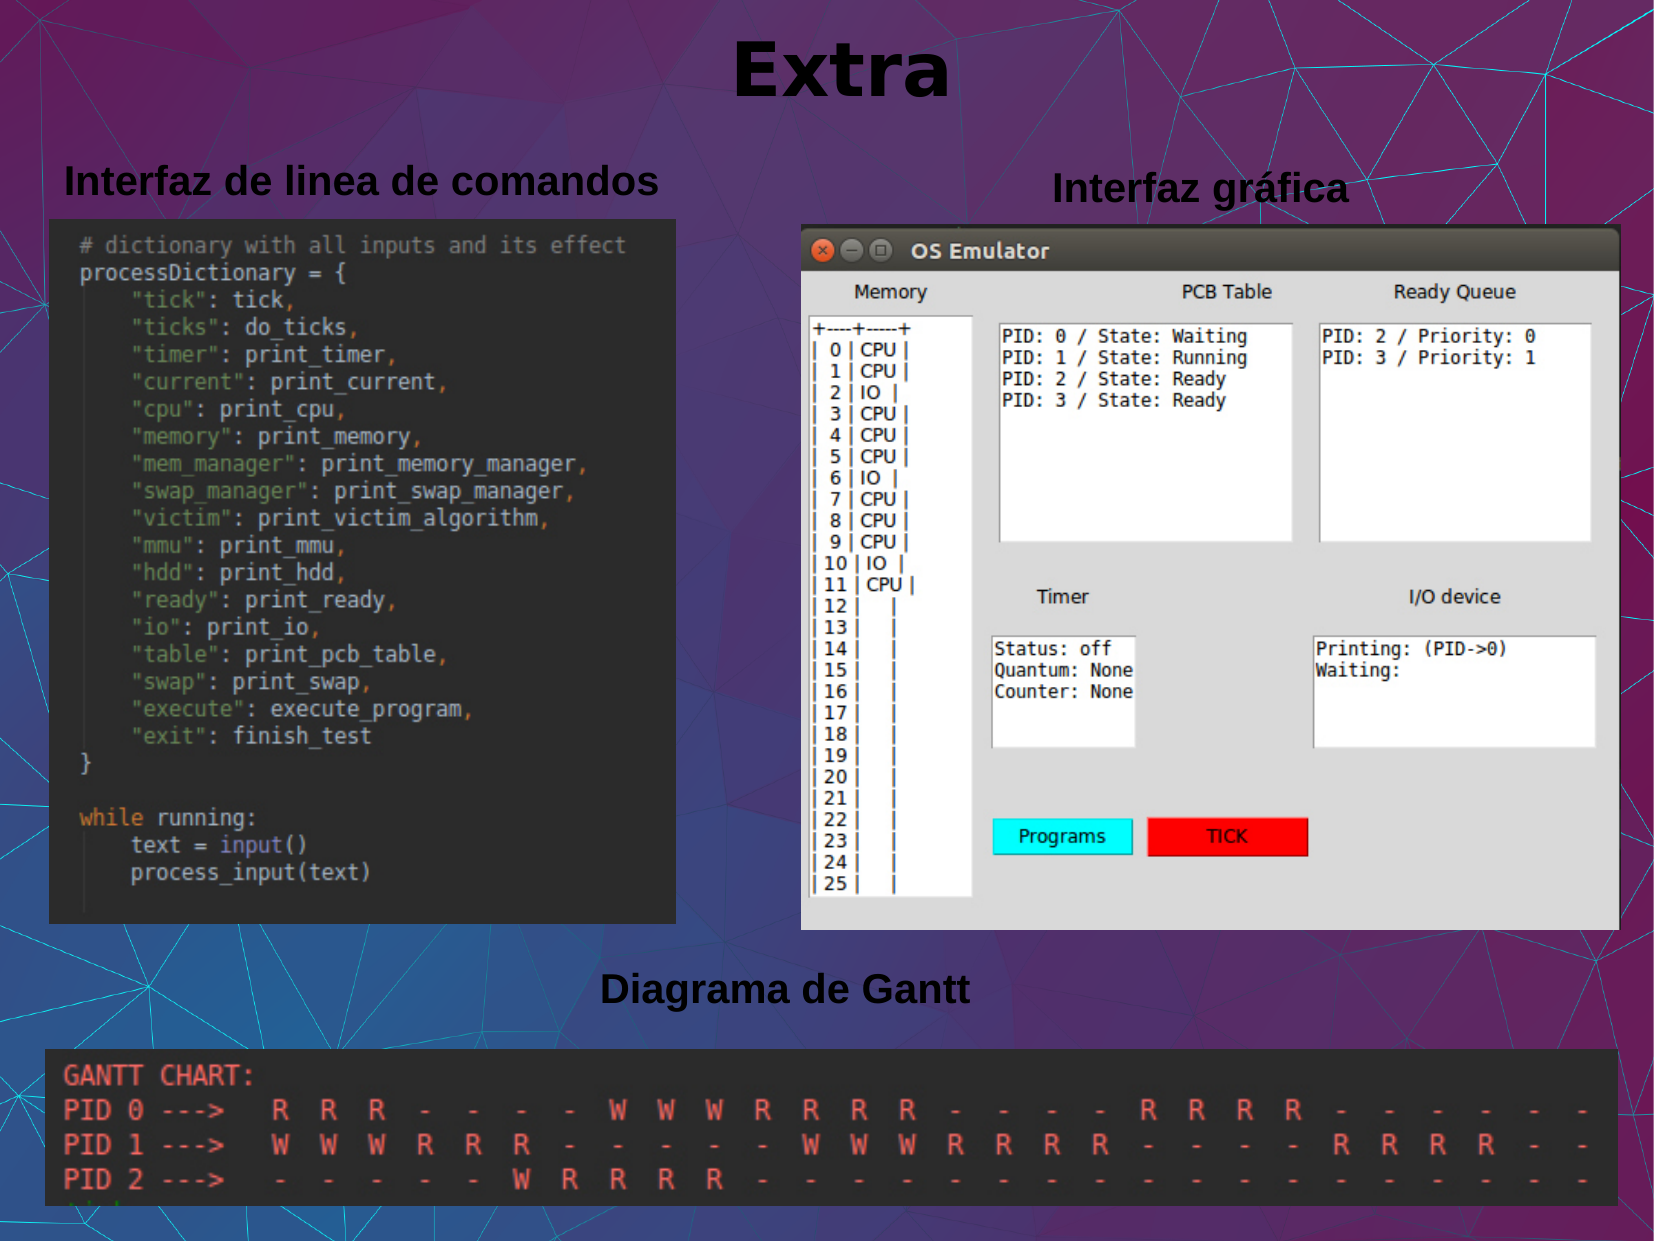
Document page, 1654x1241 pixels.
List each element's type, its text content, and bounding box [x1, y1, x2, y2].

text_box Diagrama de Gantt [585, 958, 1006, 1021]
text_box Interfaz gráfica [1037, 157, 1383, 265]
text_box Interfaz de linea de comandos [49, 150, 680, 235]
picture [0, 0, 1654, 1241]
title Extra [97, 0, 1586, 174]
